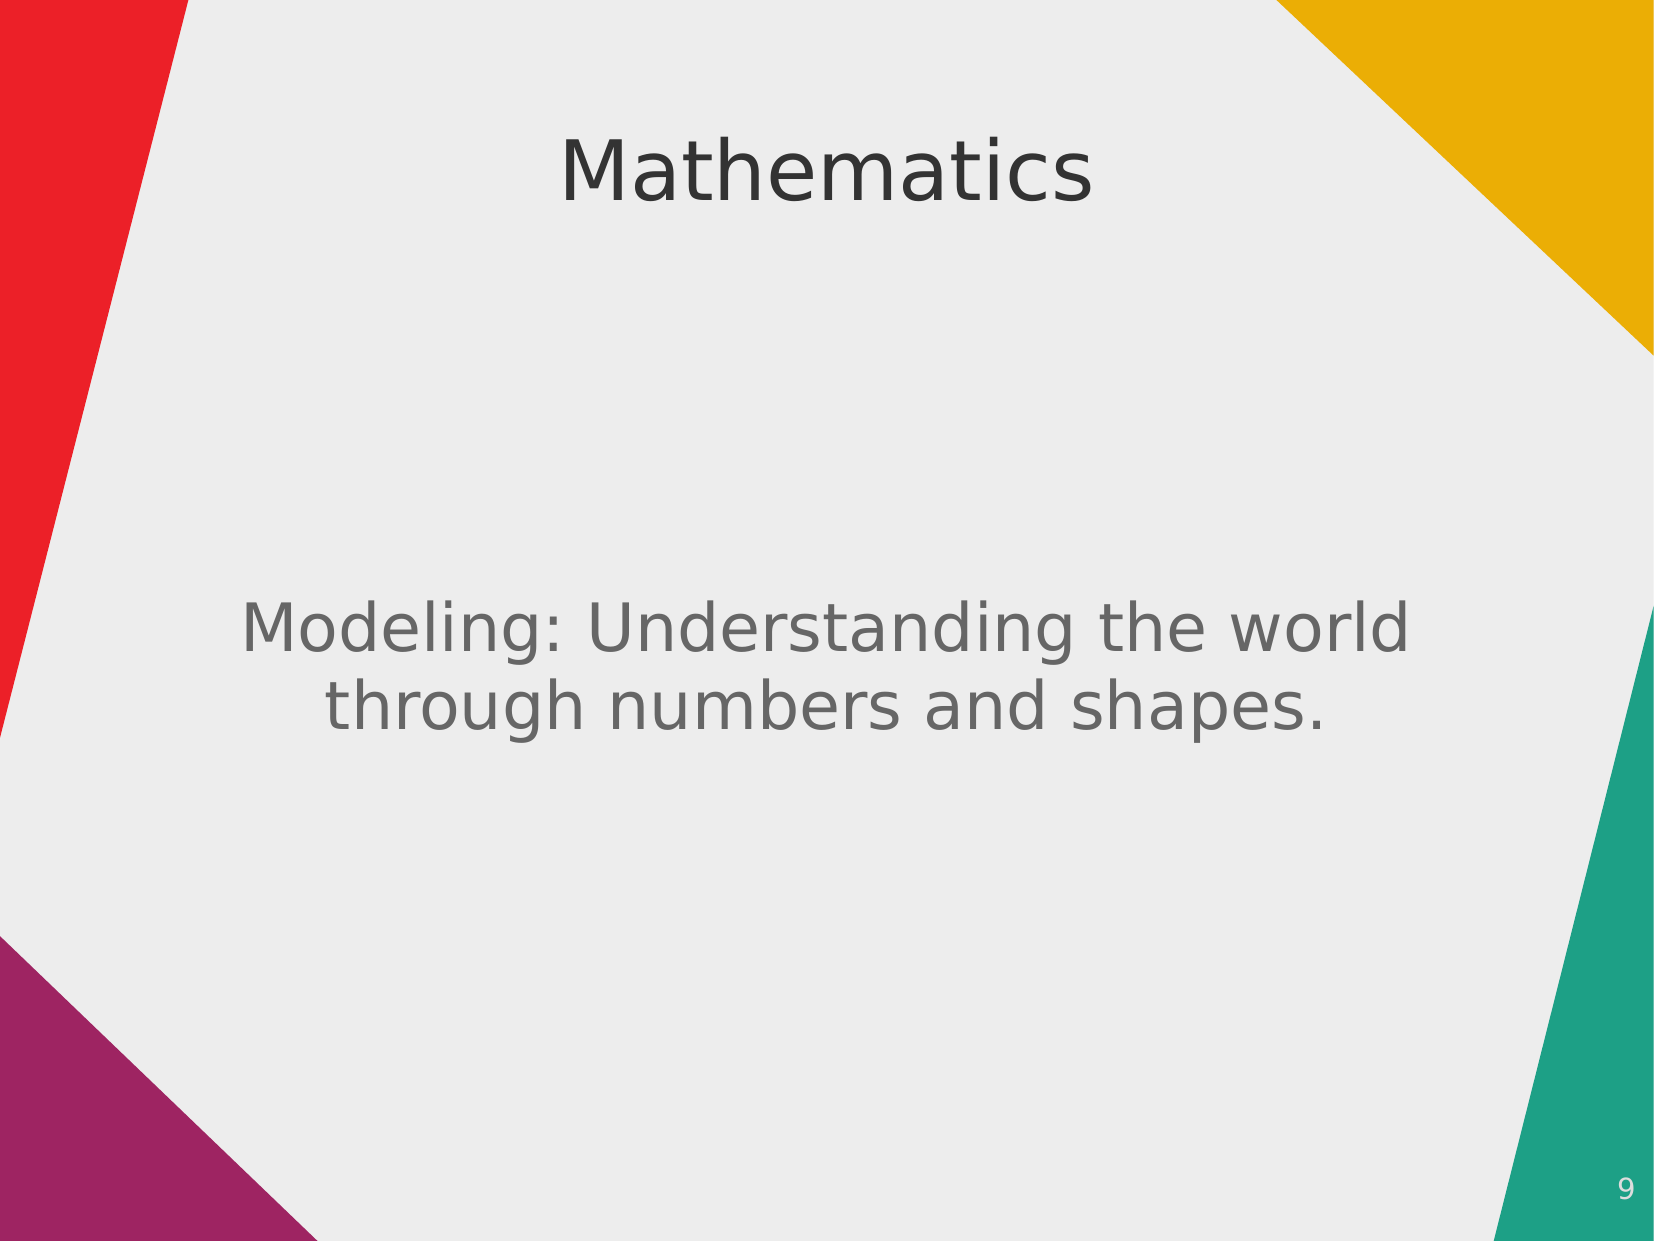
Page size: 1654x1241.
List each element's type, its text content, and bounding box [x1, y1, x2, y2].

title Mathematics [114, 73, 1539, 271]
subtitle Modeling: Understanding the world through numbers and shapes. [114, 302, 1539, 1033]
